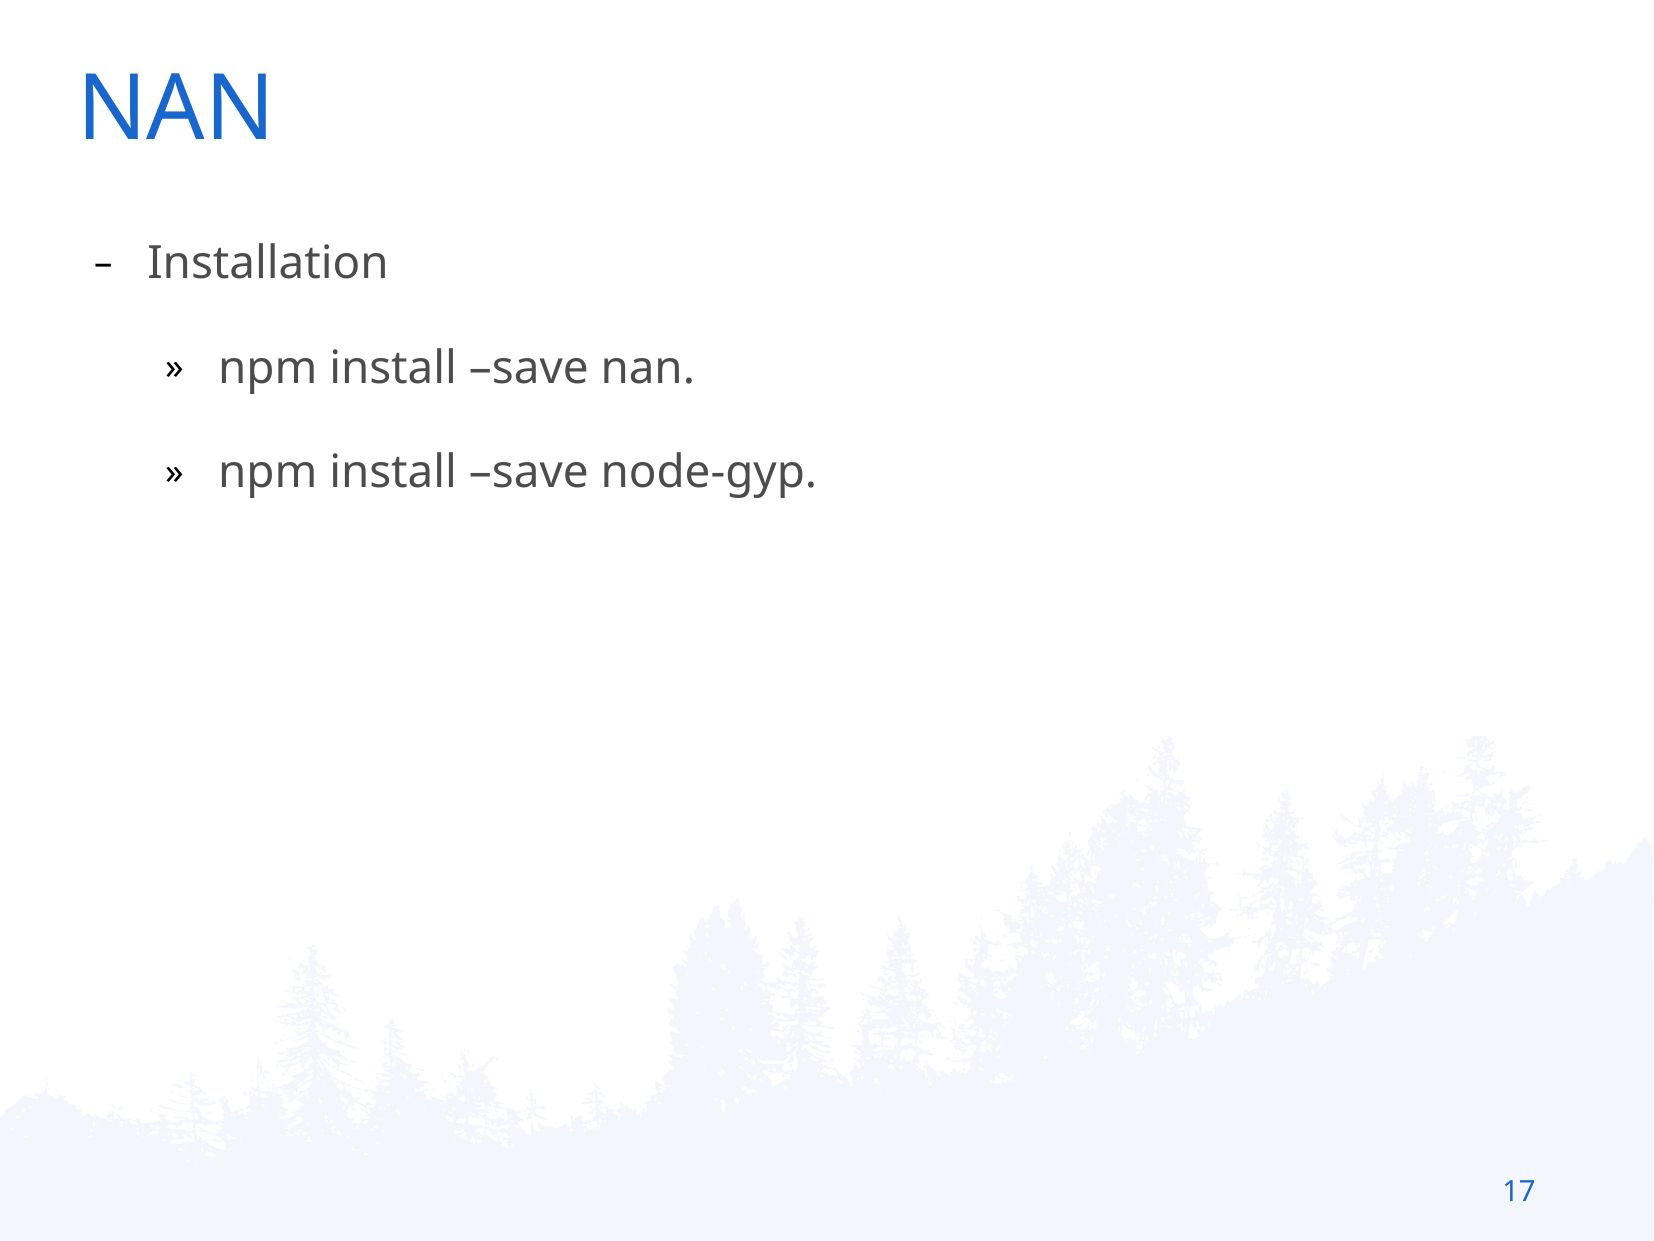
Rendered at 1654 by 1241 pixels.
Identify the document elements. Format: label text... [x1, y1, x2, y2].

picture [0, 736, 1654, 1241]
list Installation npm install –save nan. npm install –save node-gyp. [76, 217, 1565, 498]
title NAN [77, 0, 1561, 208]
